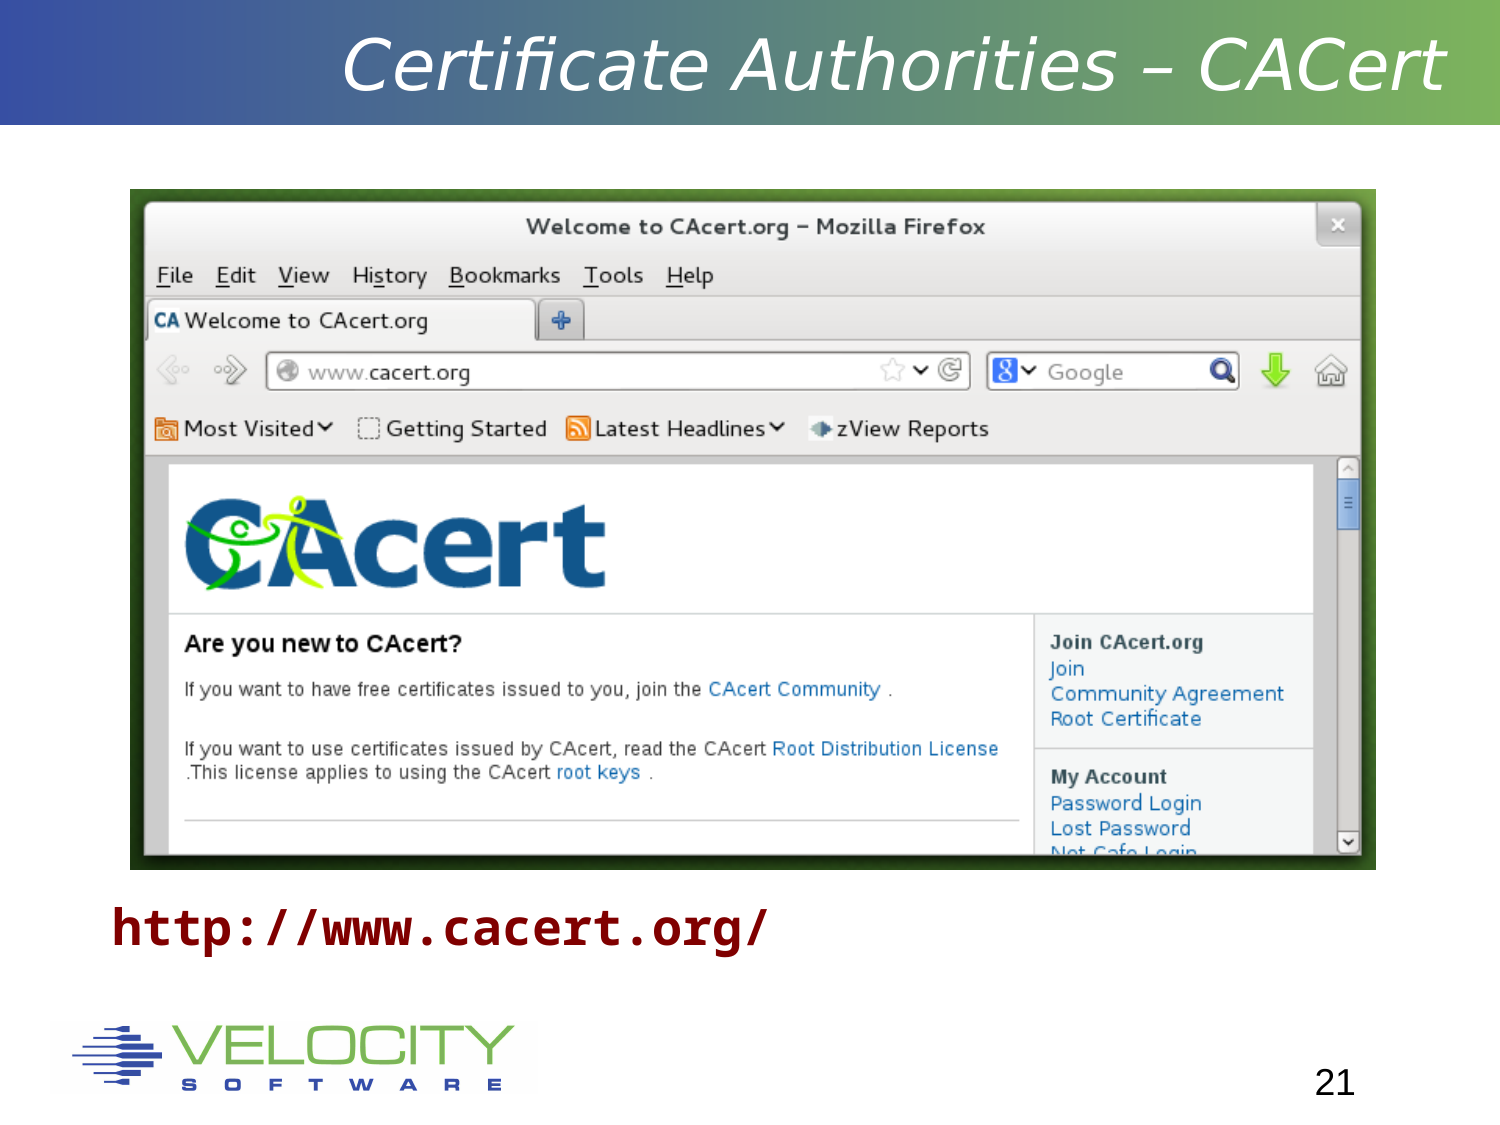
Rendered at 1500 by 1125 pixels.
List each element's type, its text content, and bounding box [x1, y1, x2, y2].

title Certificate Authorities – CACert [62, 12, 1463, 113]
picture [130, 189, 1376, 870]
list http://www.cacert.org/ [70, 187, 1500, 963]
picture [50, 1021, 538, 1094]
